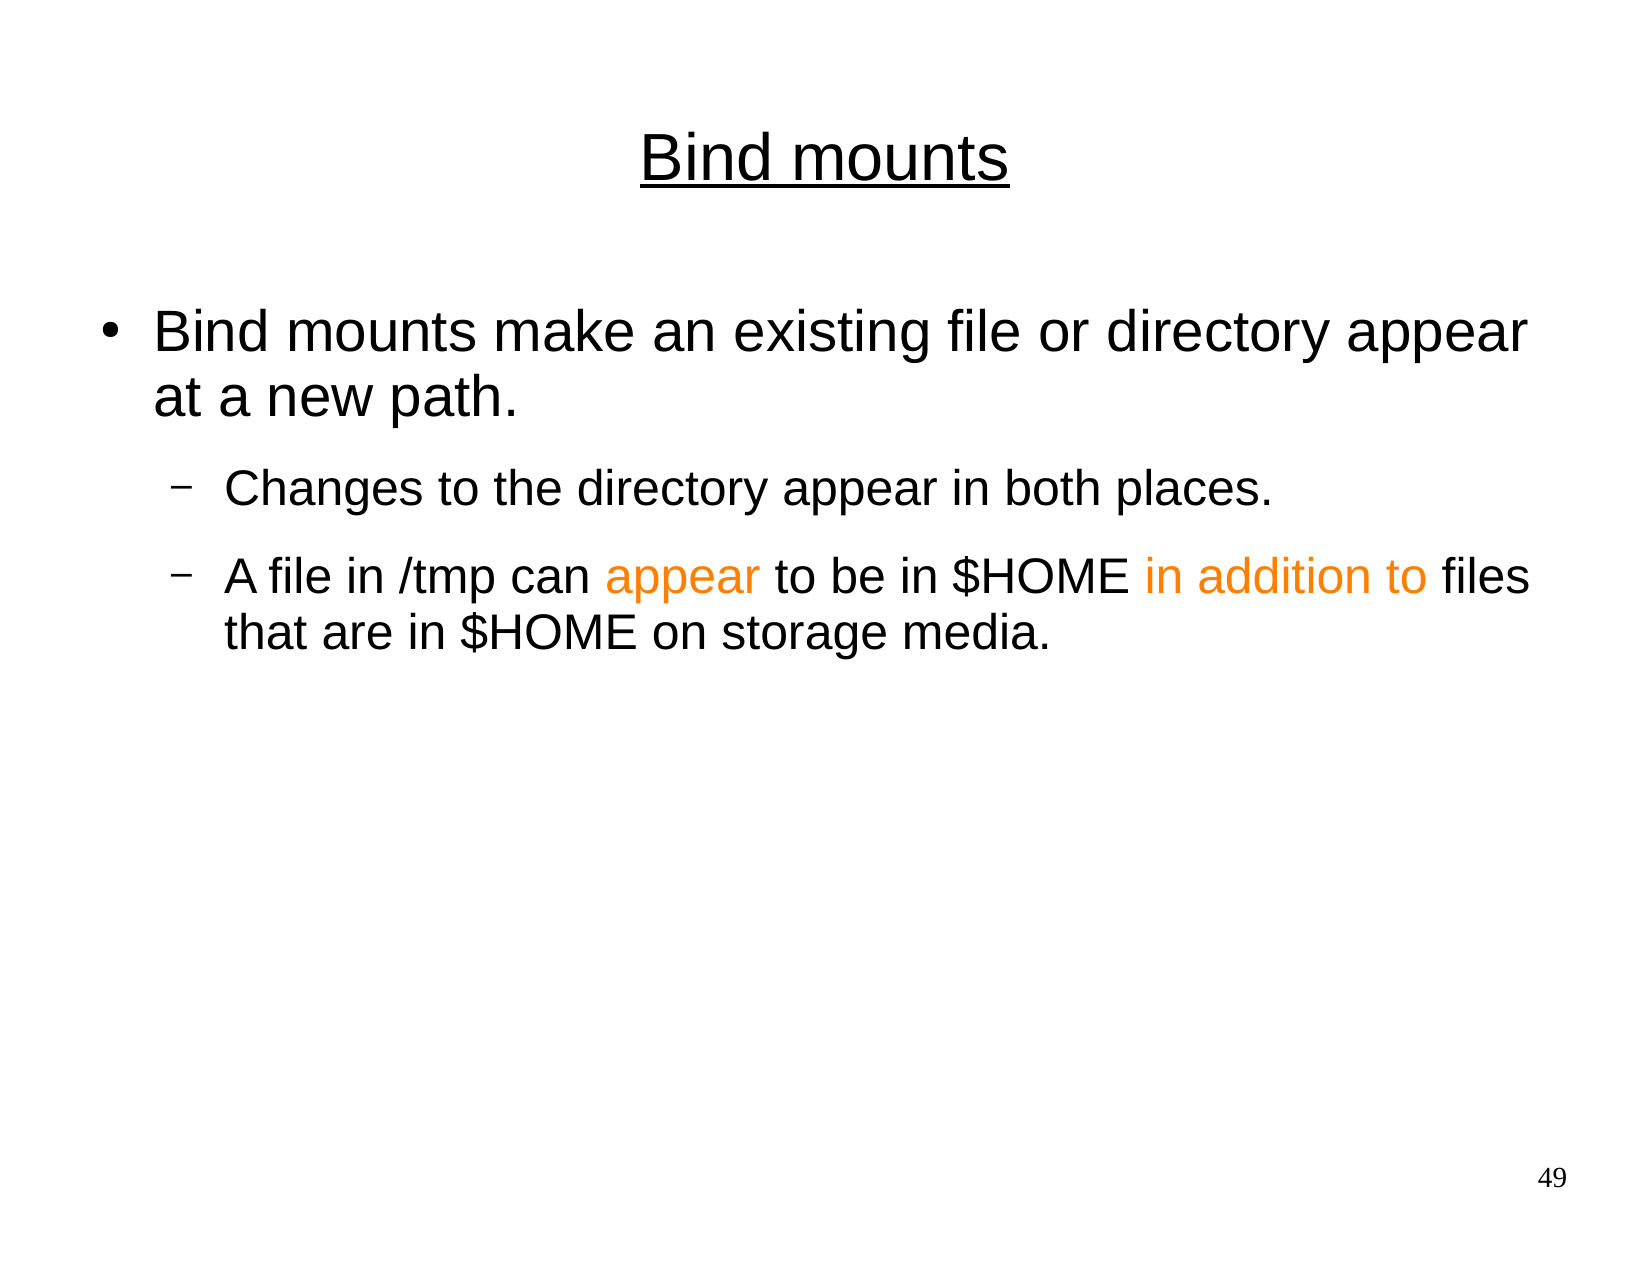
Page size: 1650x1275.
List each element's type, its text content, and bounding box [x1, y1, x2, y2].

title Bind mounts [82, 50, 1568, 264]
list Bind mounts make an existing file or directory appear at a new path. Changes to the directory appear in both places. A file in /tmp can appear to be in $HOME in addition to files that are in $HOME on storage media. [82, 298, 1568, 1038]
